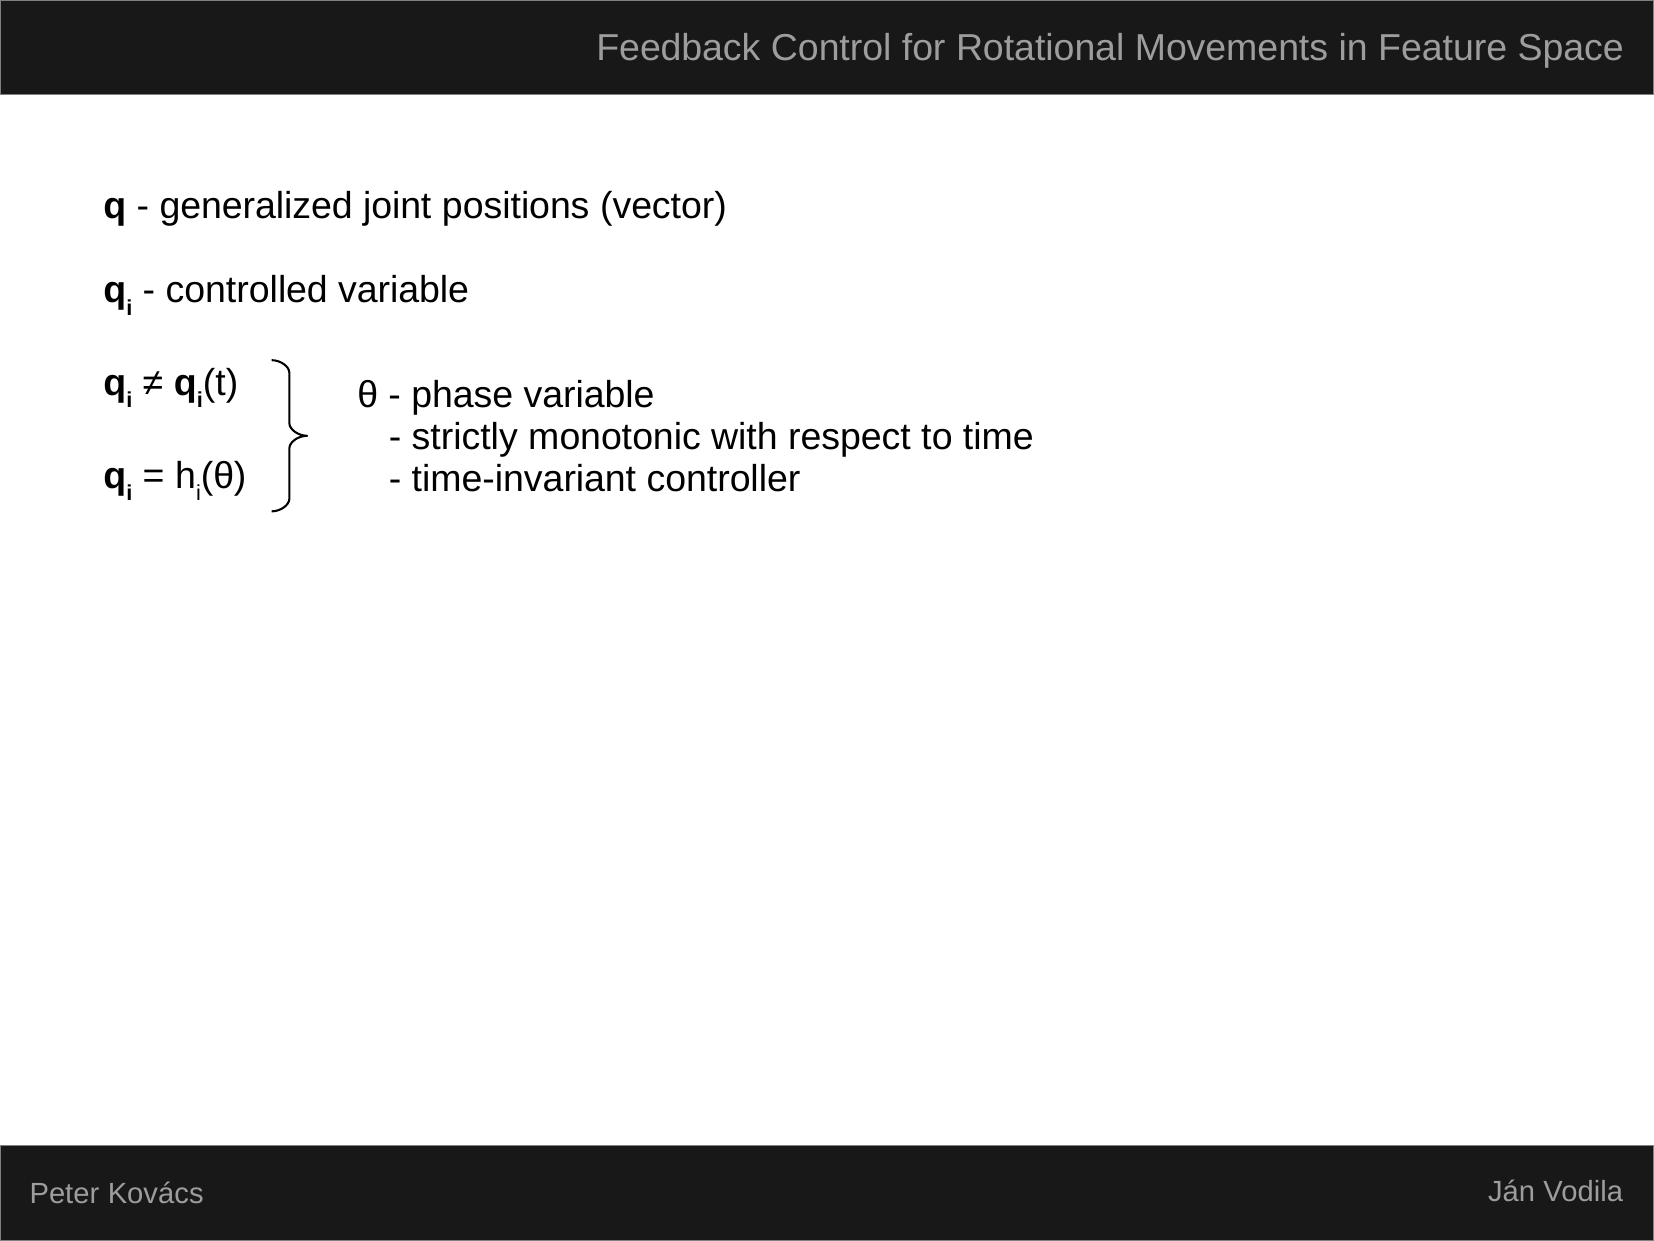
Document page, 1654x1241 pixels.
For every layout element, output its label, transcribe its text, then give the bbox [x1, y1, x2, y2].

text_box [0, 0, 1654, 95]
text_box Ján Vodila [1488, 1175, 1625, 1208]
title Feedback Control for Rotational Movements in Feature Space [29, 26, 1625, 69]
text_box q - generalized joint positions (vector) qi - controlled variable qi ≠ qi(t) qi = hi(θ) [88, 177, 745, 518]
text_box θ - phase variable - strictly monotonic with respect to time - time-invariant controller [342, 366, 1075, 508]
text_box Peter Kovács [29, 1175, 243, 1211]
text_box [0, 1145, 1654, 1241]
